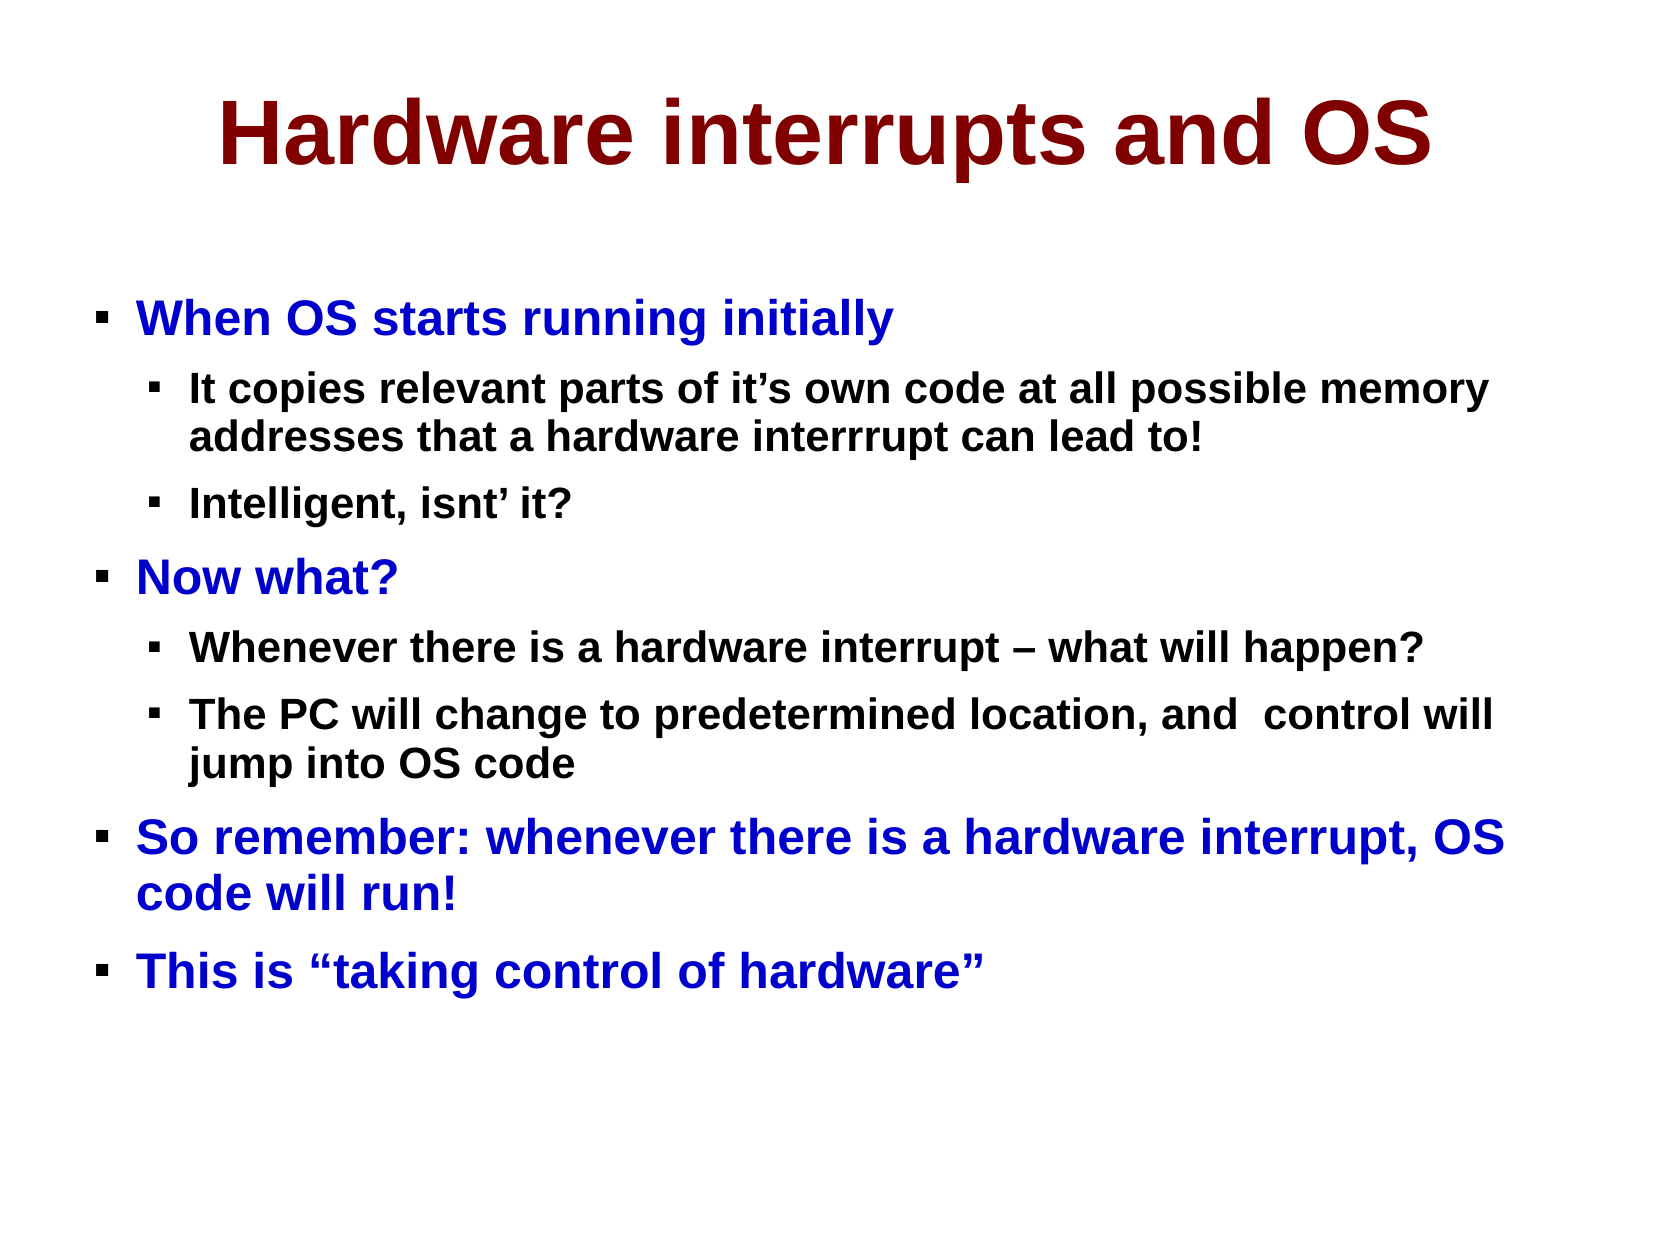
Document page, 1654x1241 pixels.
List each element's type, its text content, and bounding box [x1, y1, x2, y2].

list When OS starts running initially It copies relevant parts of it’s own code at all possible memory addresses that a hardware interrrupt can lead to! Intelligent, isnt’ it? Now what? Whenever there is a hardware interrupt – what will happen? The PC will change to predetermined location, and control will jump into OS code So remember: whenever there is a hardware interrupt, OS code will run! This is “taking control of hardware” [82, 290, 1571, 1010]
title Hardware interrupts and OS [82, 29, 1571, 237]
